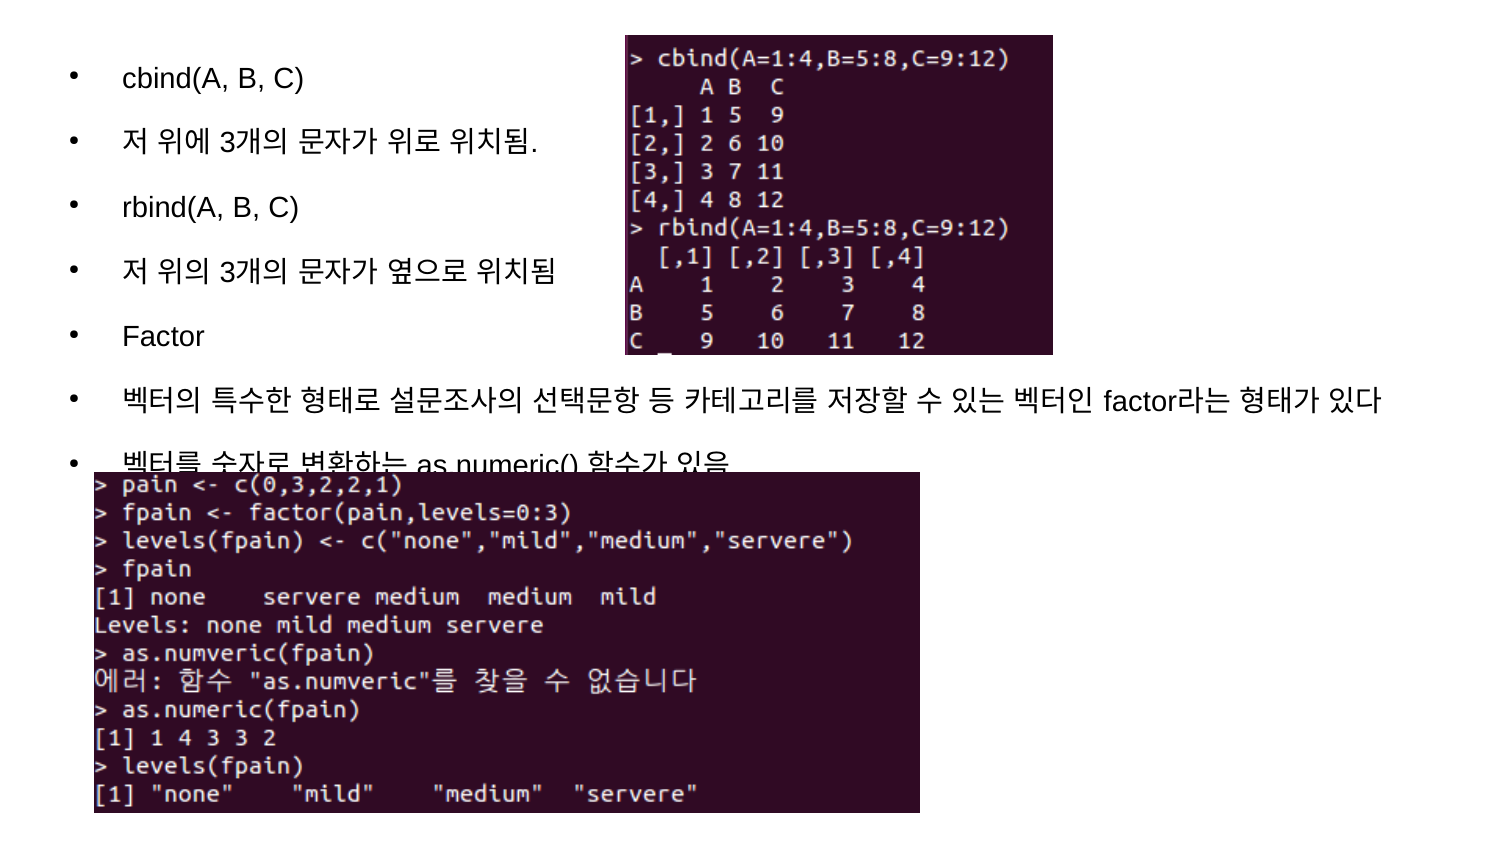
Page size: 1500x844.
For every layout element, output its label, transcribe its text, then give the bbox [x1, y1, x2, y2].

list cbind(A, B, C) 저 위에 3개의 문자가 위로 위치됨. rbind(A, B, C) 저 위의 3개의 문자가 옆으로 위치됨 Factor 벡터의 특수한 형태로 설문조사의 선택문항 등 카테고리를 저장할 수 있는 벡터인 factor라는 형태가 있다 벡터를 숫자로 변환하는 as.numeric() 함수가 있음 [51, 59, 1449, 485]
picture [625, 35, 1053, 355]
picture [94, 472, 920, 814]
